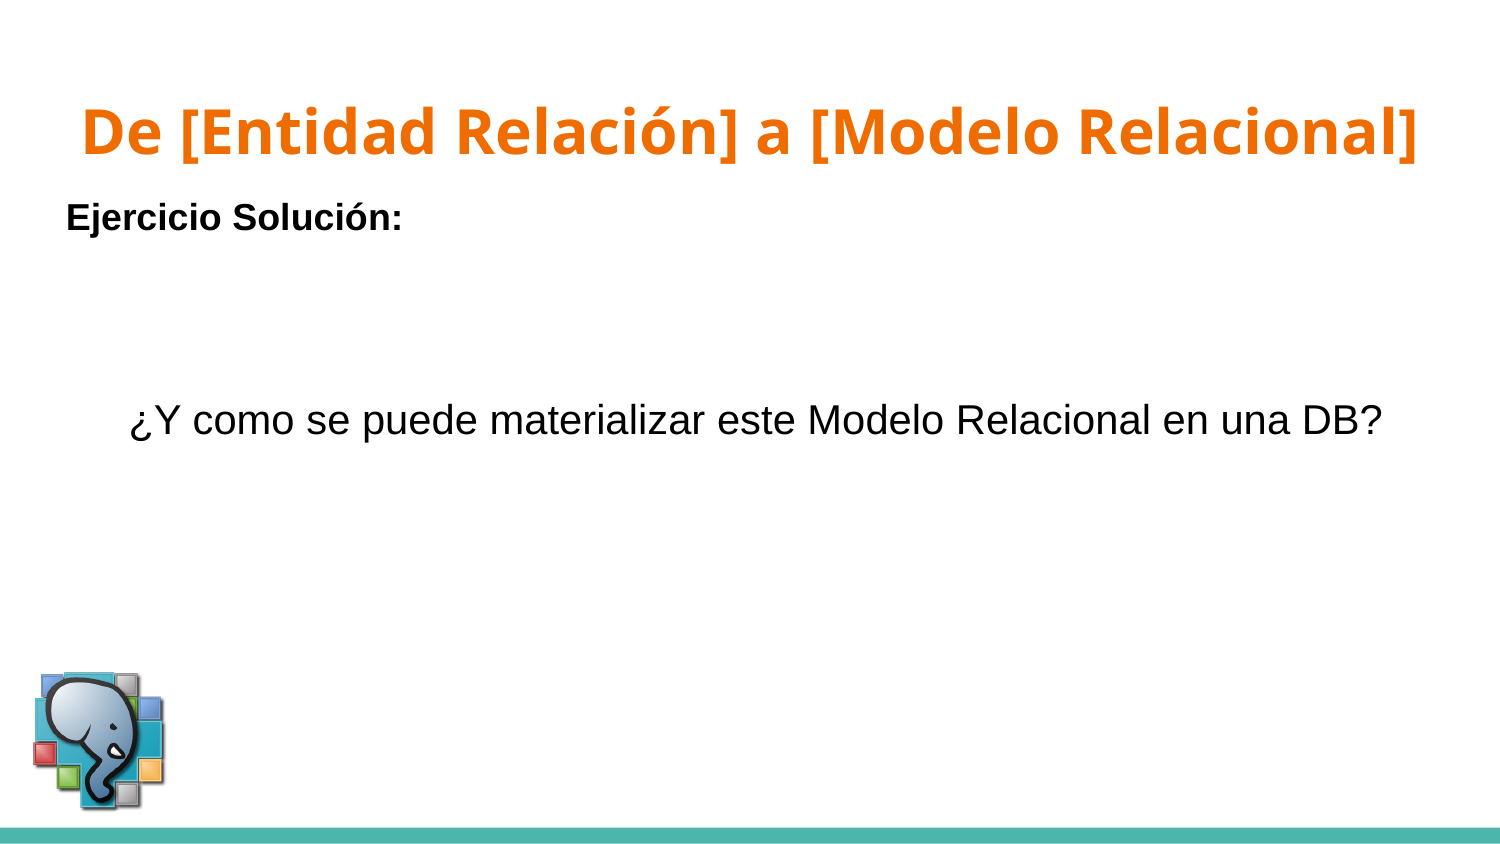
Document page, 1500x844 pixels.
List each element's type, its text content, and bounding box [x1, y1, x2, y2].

text_box Ejercicio Solución: [51, 188, 697, 246]
text_box ¿Y como se puede materializar este Modelo Relacional en una DB? [35, 389, 1477, 521]
picture [0, 668, 236, 815]
title De [Entidad Relación] a [Modelo Relacional] [51, 72, 1449, 189]
